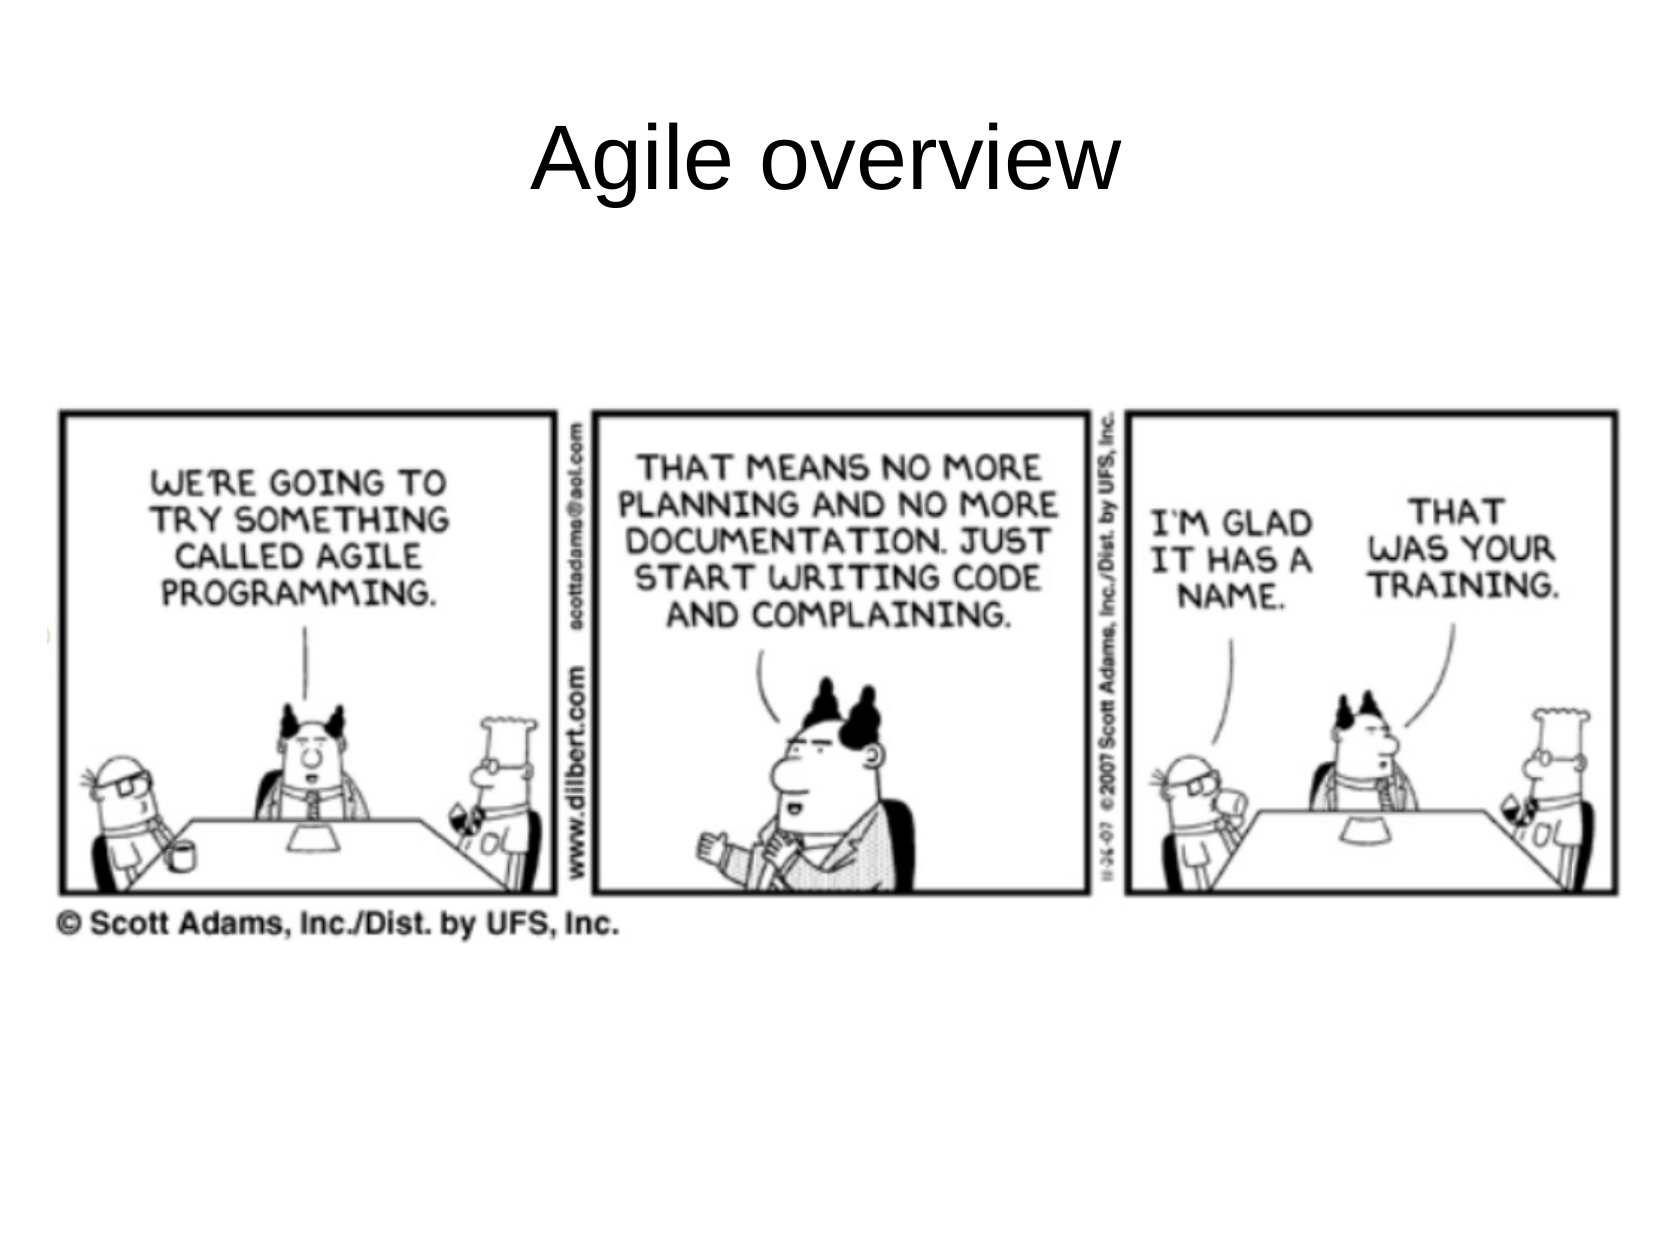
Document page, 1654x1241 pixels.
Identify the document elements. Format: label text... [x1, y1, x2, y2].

title Agile overview [82, 49, 1571, 257]
picture [47, 401, 1632, 945]
